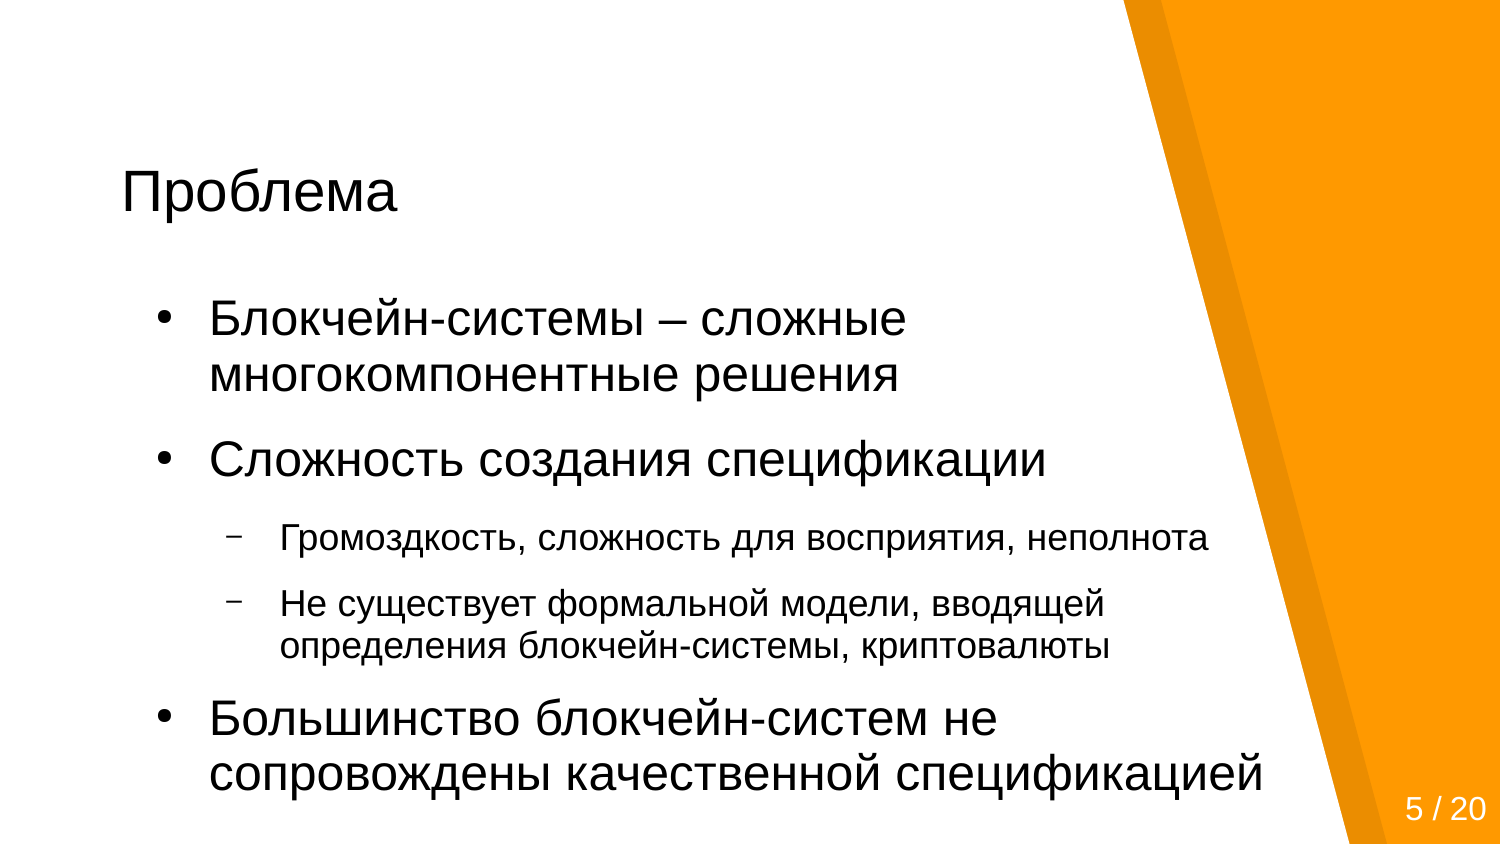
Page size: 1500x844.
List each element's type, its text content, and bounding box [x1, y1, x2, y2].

list Блокчейн-системы – сложные многокомпонентные решения Сложность создания спецификации Громоздкость, сложность для восприятия, неполнота Не существует формальной модели, вводящей определения блокчейн-системы, криптовалюты Большинство блокчейн-систем не сопровождены качественной спецификацией [137, 290, 1276, 844]
title Проблема [121, 125, 1134, 256]
